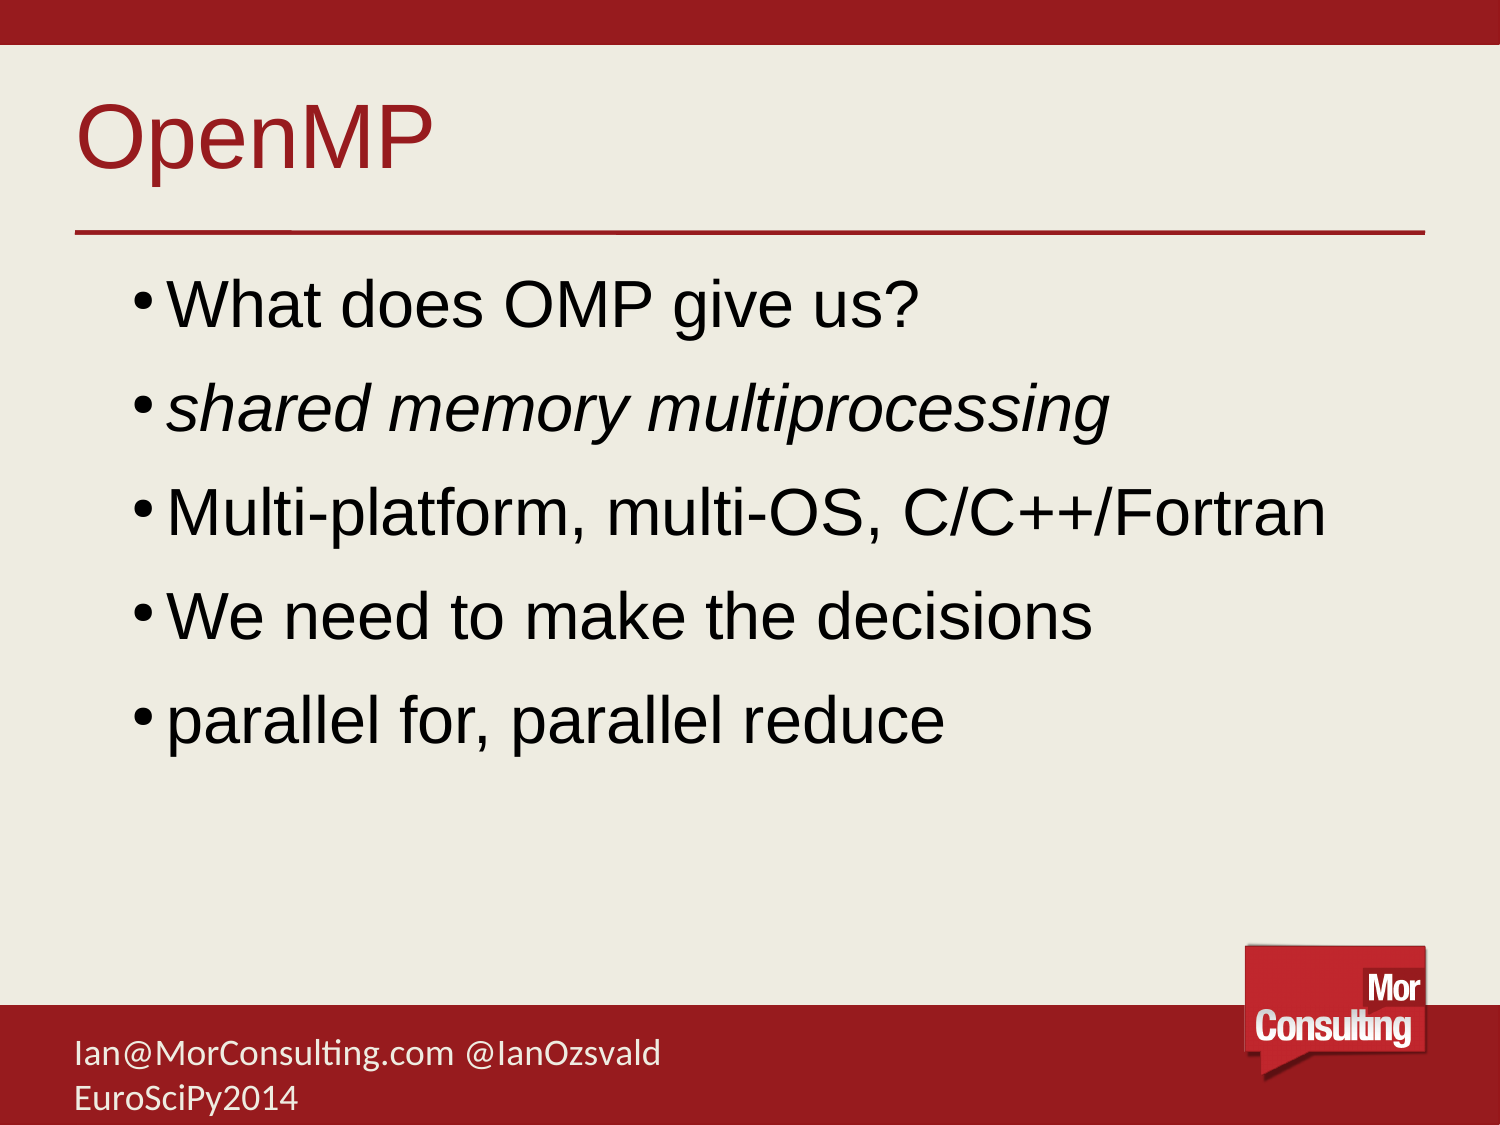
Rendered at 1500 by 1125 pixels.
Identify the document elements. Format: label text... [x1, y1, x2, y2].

list What does OMP give us? shared memory multiprocessing Multi-platform, multi-OS, C/C++/Fortran We need to make the decisions parallel for, parallel reduce [75, 263, 1395, 916]
title OpenMP [74, 44, 1425, 232]
picture [1230, 935, 1438, 1089]
